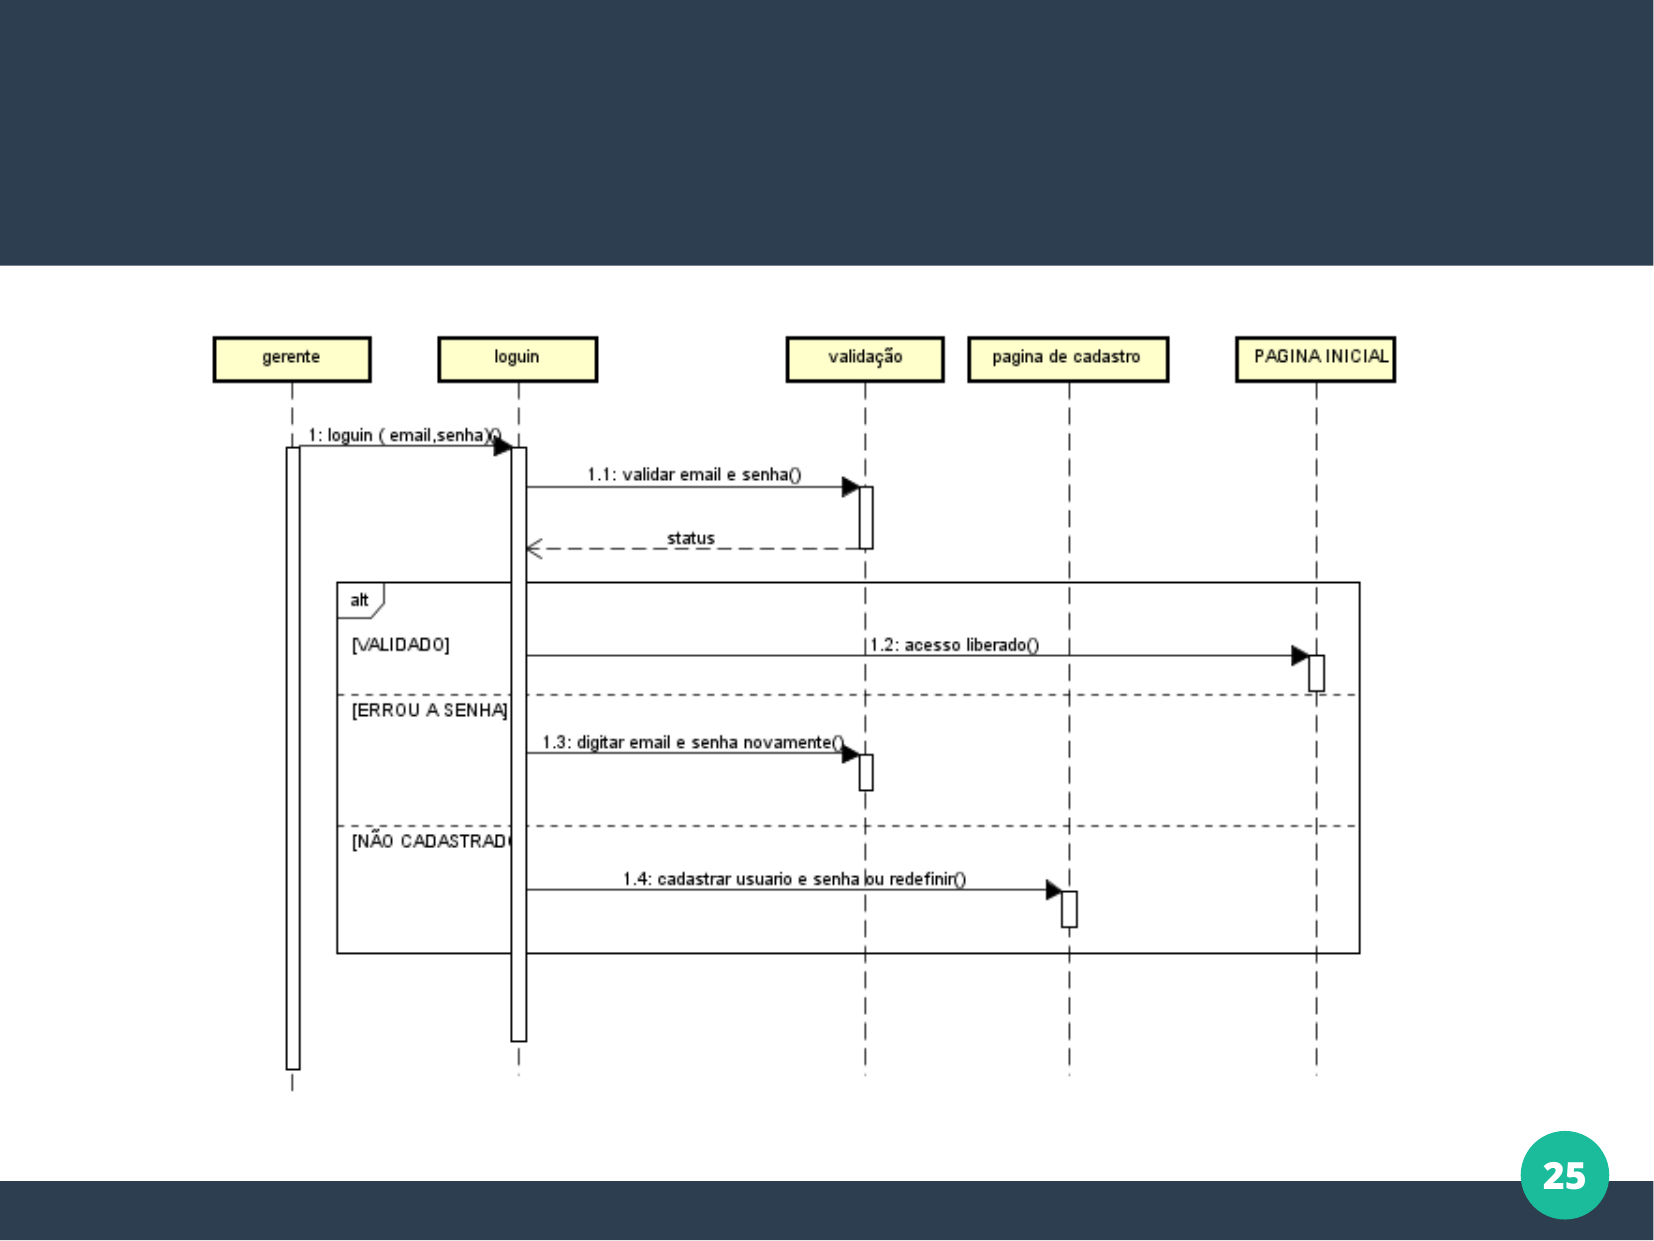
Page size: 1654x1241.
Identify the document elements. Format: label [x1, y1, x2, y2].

picture [200, 331, 1421, 1099]
